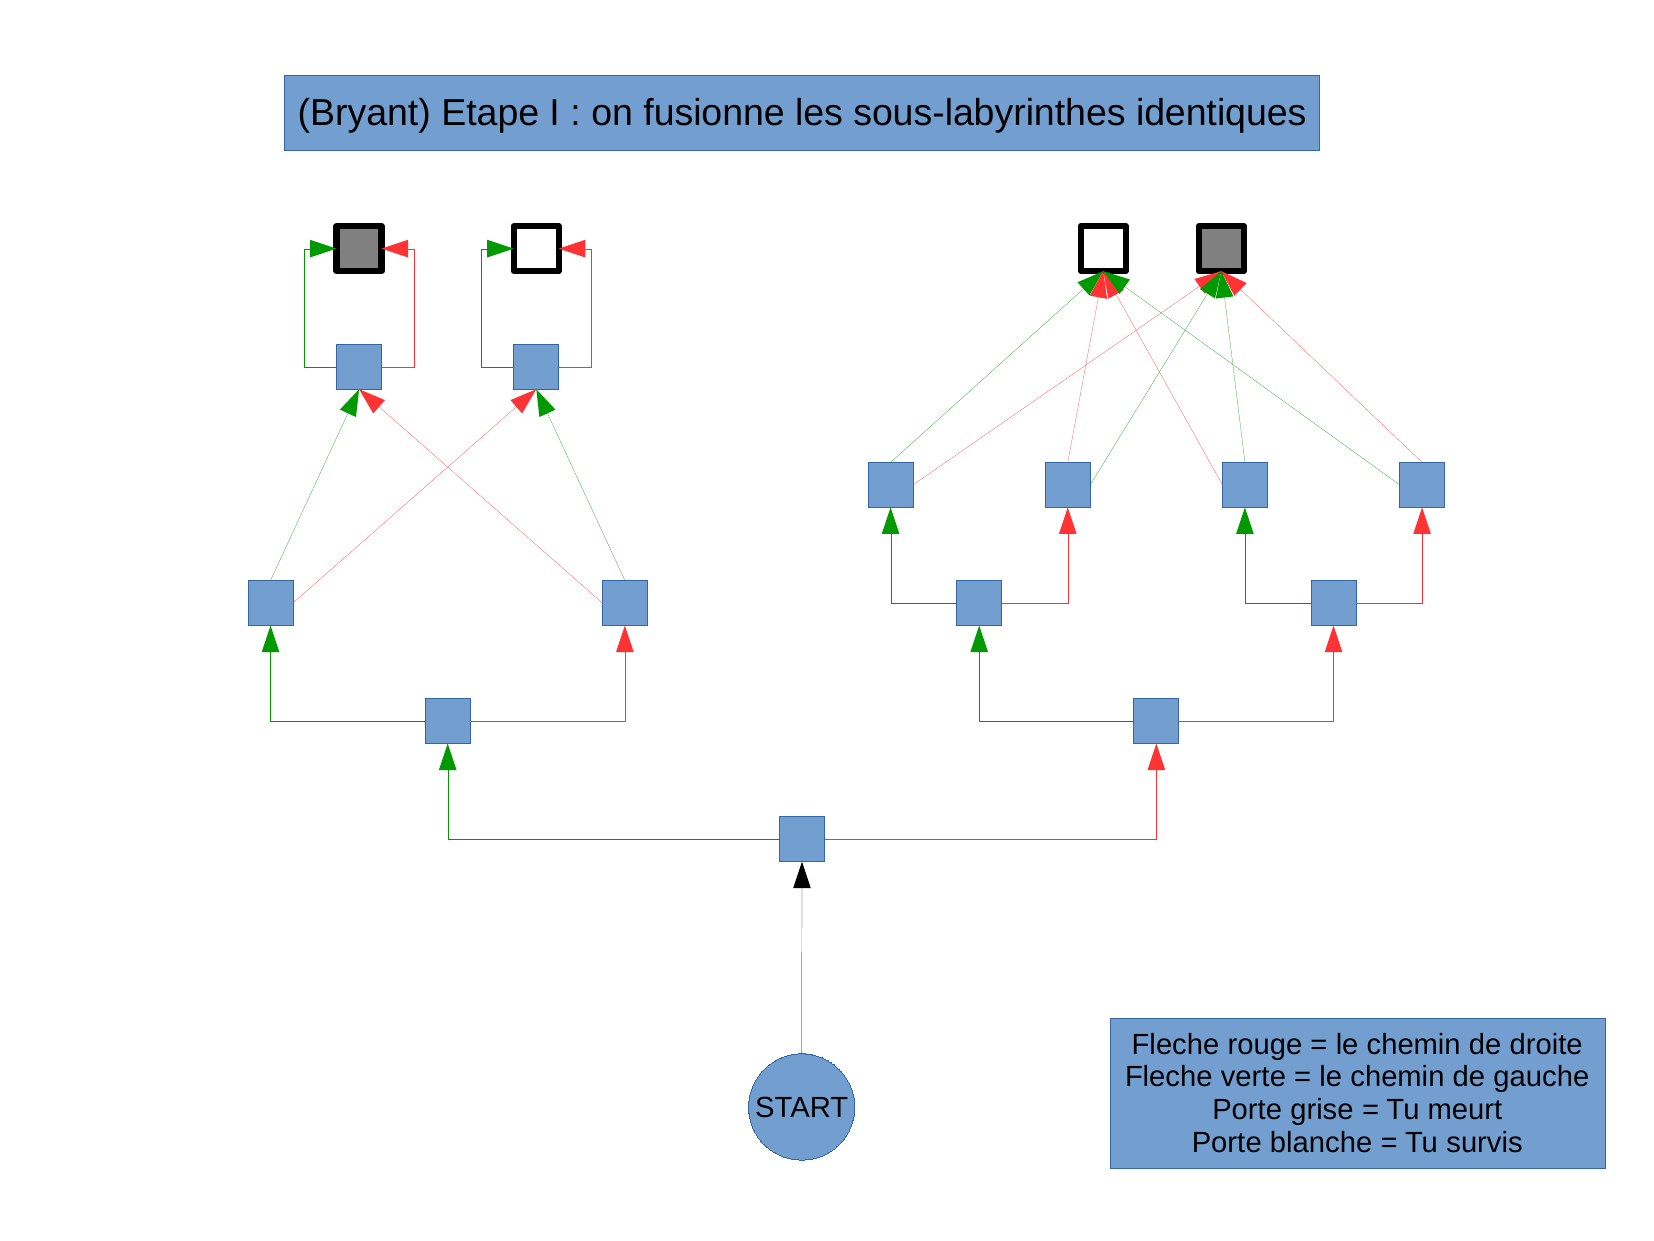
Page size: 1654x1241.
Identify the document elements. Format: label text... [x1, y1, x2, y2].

text_box [602, 580, 648, 626]
text_box [513, 344, 559, 390]
text_box [1222, 462, 1268, 508]
text_box [868, 462, 914, 508]
text_box [1198, 226, 1244, 272]
text_box [1133, 698, 1179, 744]
text_box [336, 226, 382, 272]
text_box [1399, 462, 1445, 508]
text_box [779, 816, 825, 862]
text_box [425, 698, 471, 744]
text_box [336, 344, 382, 390]
text_box (Bryant) Etape I : on fusionne les sous-labyrinthes identiques [284, 75, 1320, 151]
text_box [248, 580, 294, 626]
text_box Fleche rouge = le chemin de droite Fleche verte = le chemin de gauche Porte grise = Tu meurt Porte blanche = Tu survis [1110, 1018, 1606, 1169]
text_box [956, 580, 1002, 626]
text_box [1045, 462, 1091, 508]
text_box START [748, 1053, 855, 1161]
text_box [513, 226, 559, 272]
text_box [1080, 226, 1126, 272]
text_box [1311, 580, 1357, 626]
